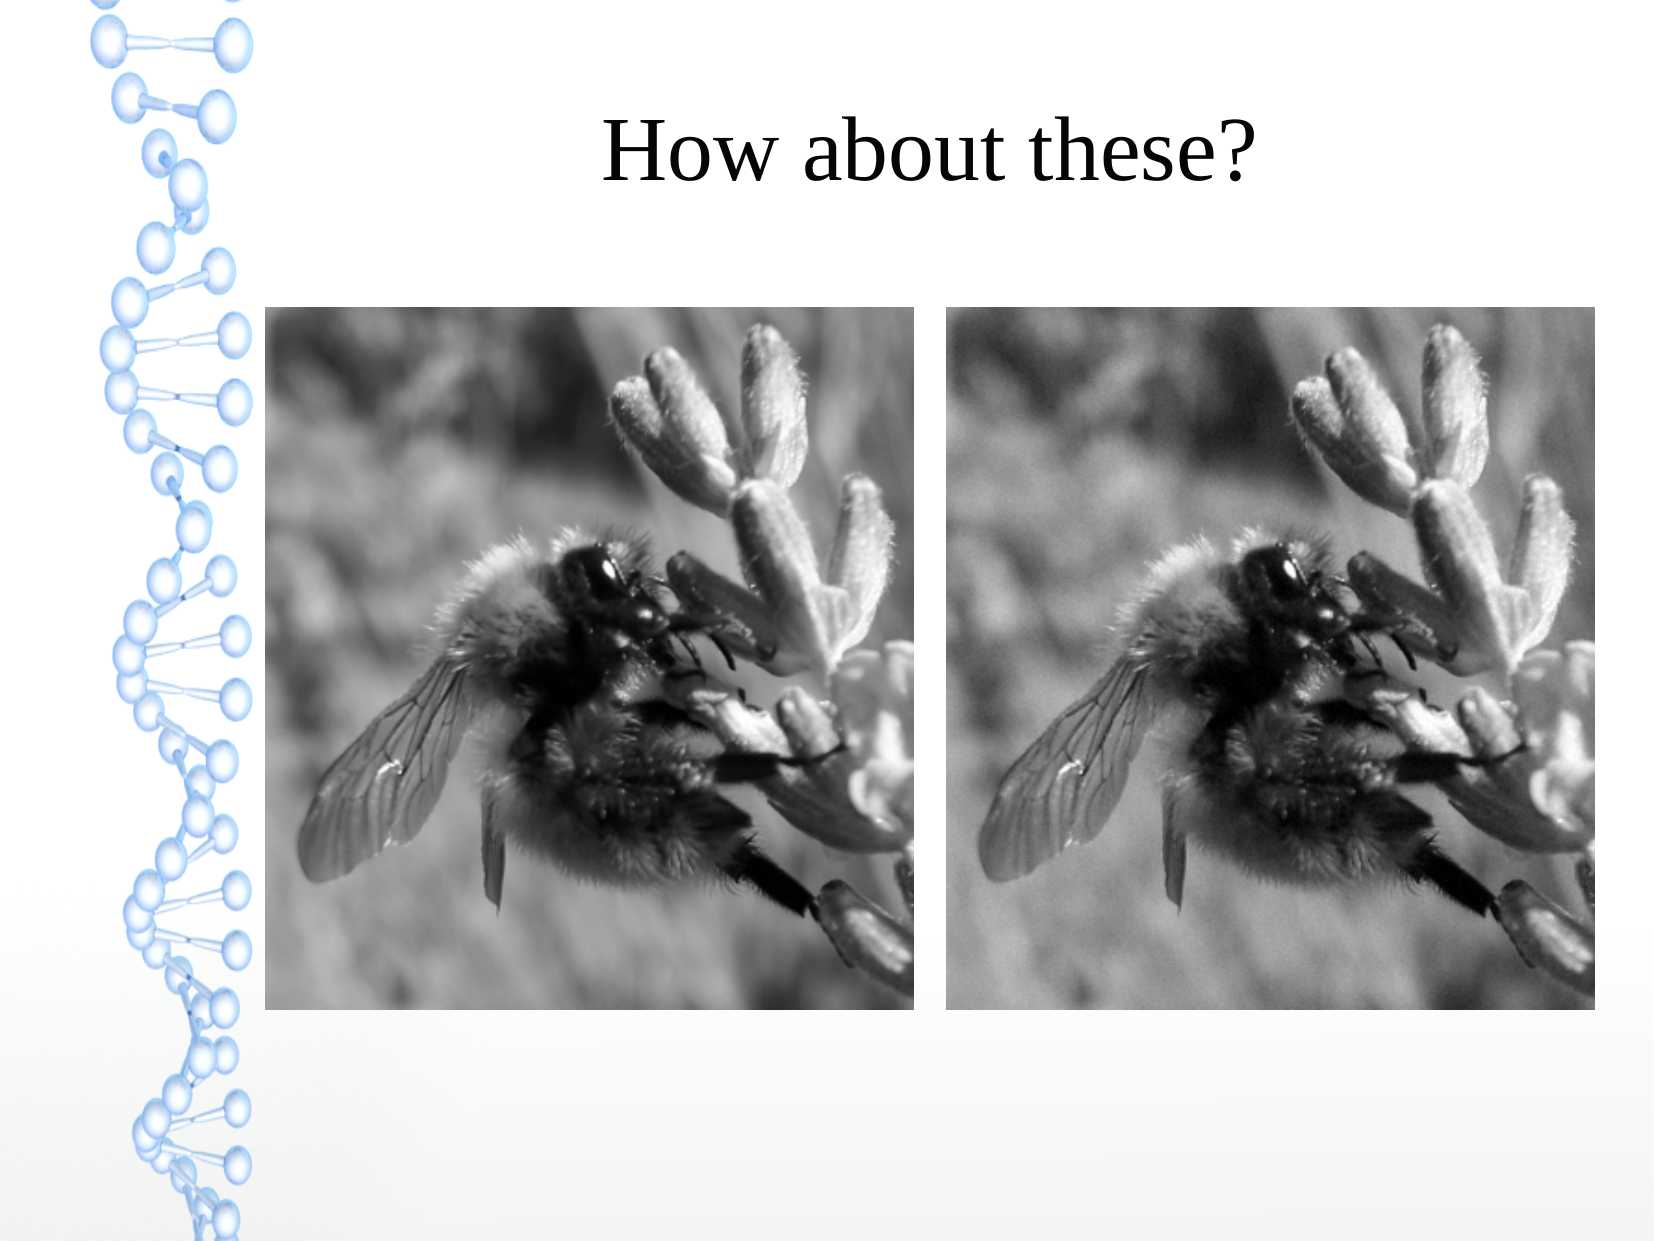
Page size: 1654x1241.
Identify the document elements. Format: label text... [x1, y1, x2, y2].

picture [0, 0, 1654, 1241]
title How about these? [265, 47, 1595, 252]
